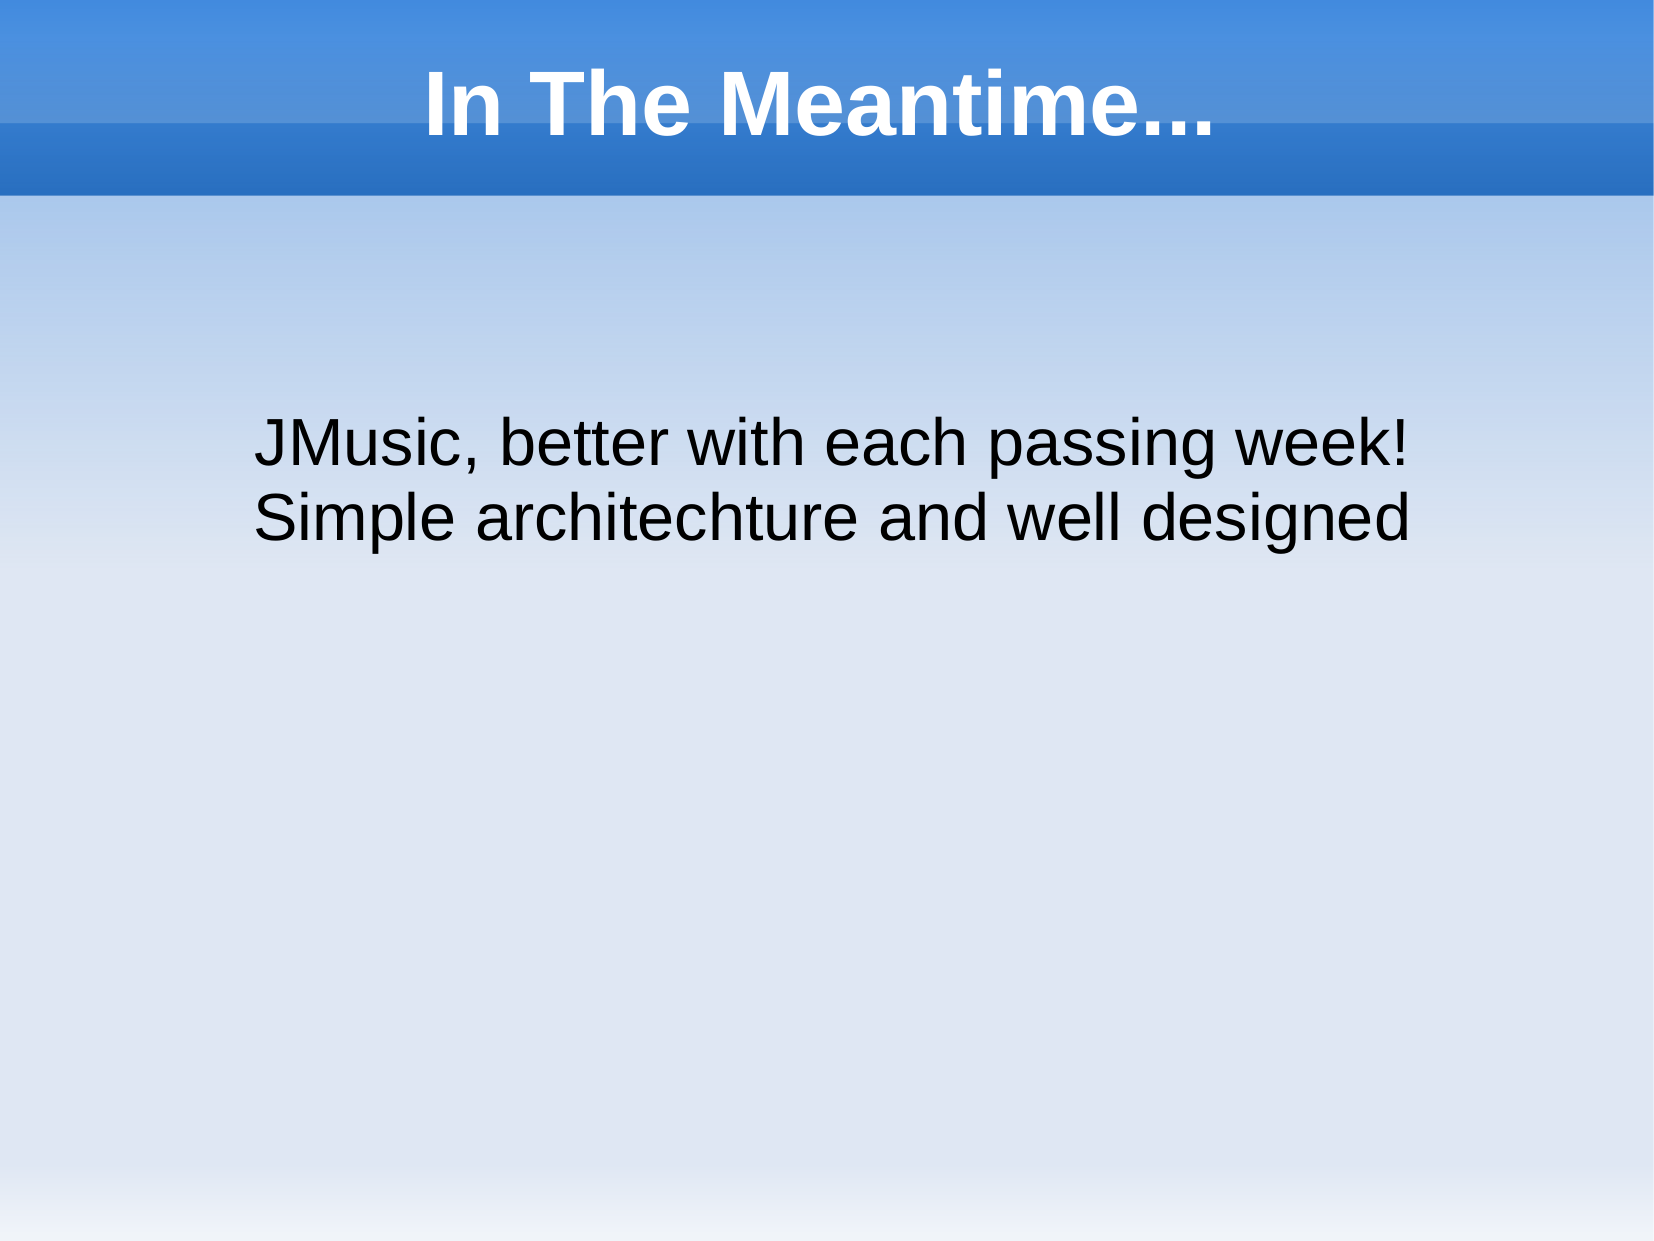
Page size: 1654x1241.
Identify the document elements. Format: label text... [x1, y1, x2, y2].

subtitle JMusic, better with each passing week! Simple architechture and well designed [76, 0, 1565, 1109]
picture [0, 0, 1654, 1241]
